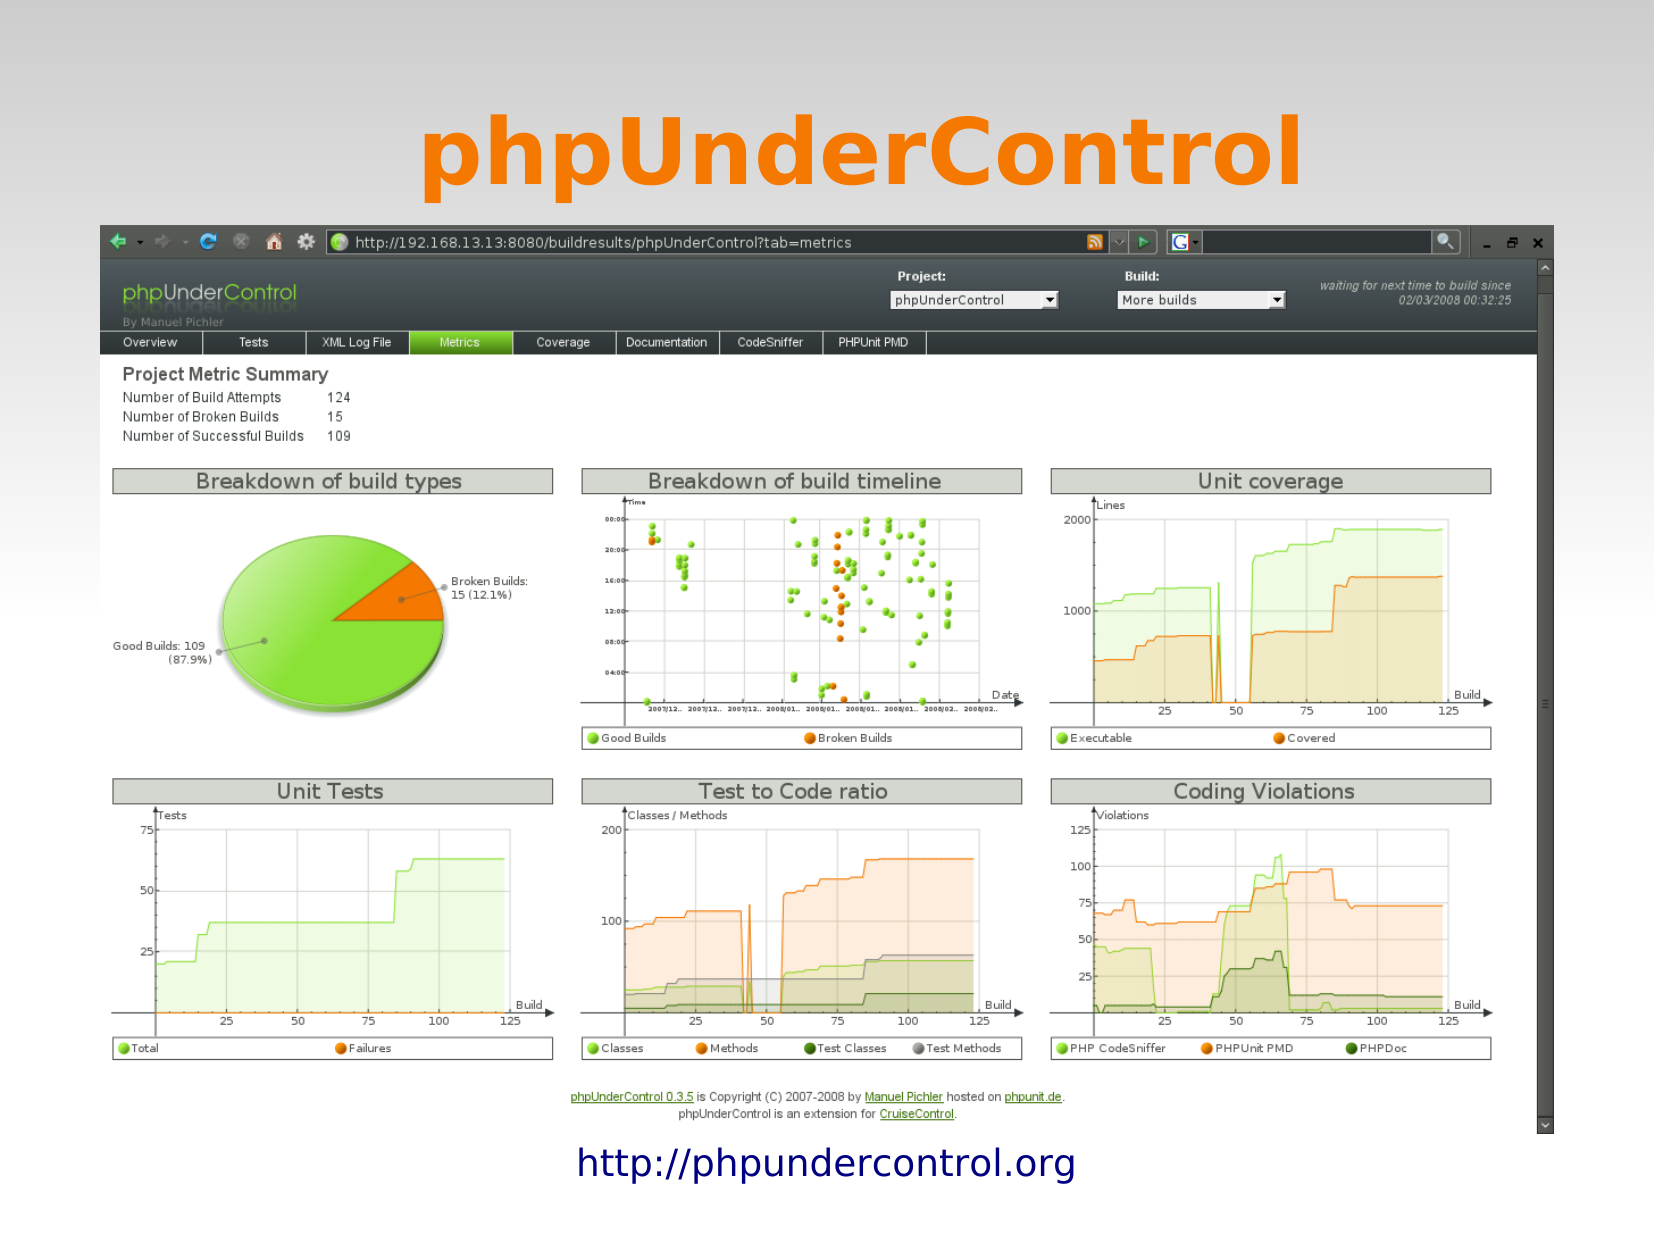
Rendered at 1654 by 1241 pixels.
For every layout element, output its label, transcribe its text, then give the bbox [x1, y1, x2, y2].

title phpUnderControl [82, 56, 1571, 250]
text_box http://phpundercontrol.org [413, 1133, 1241, 1221]
picture [100, 225, 1554, 1134]
